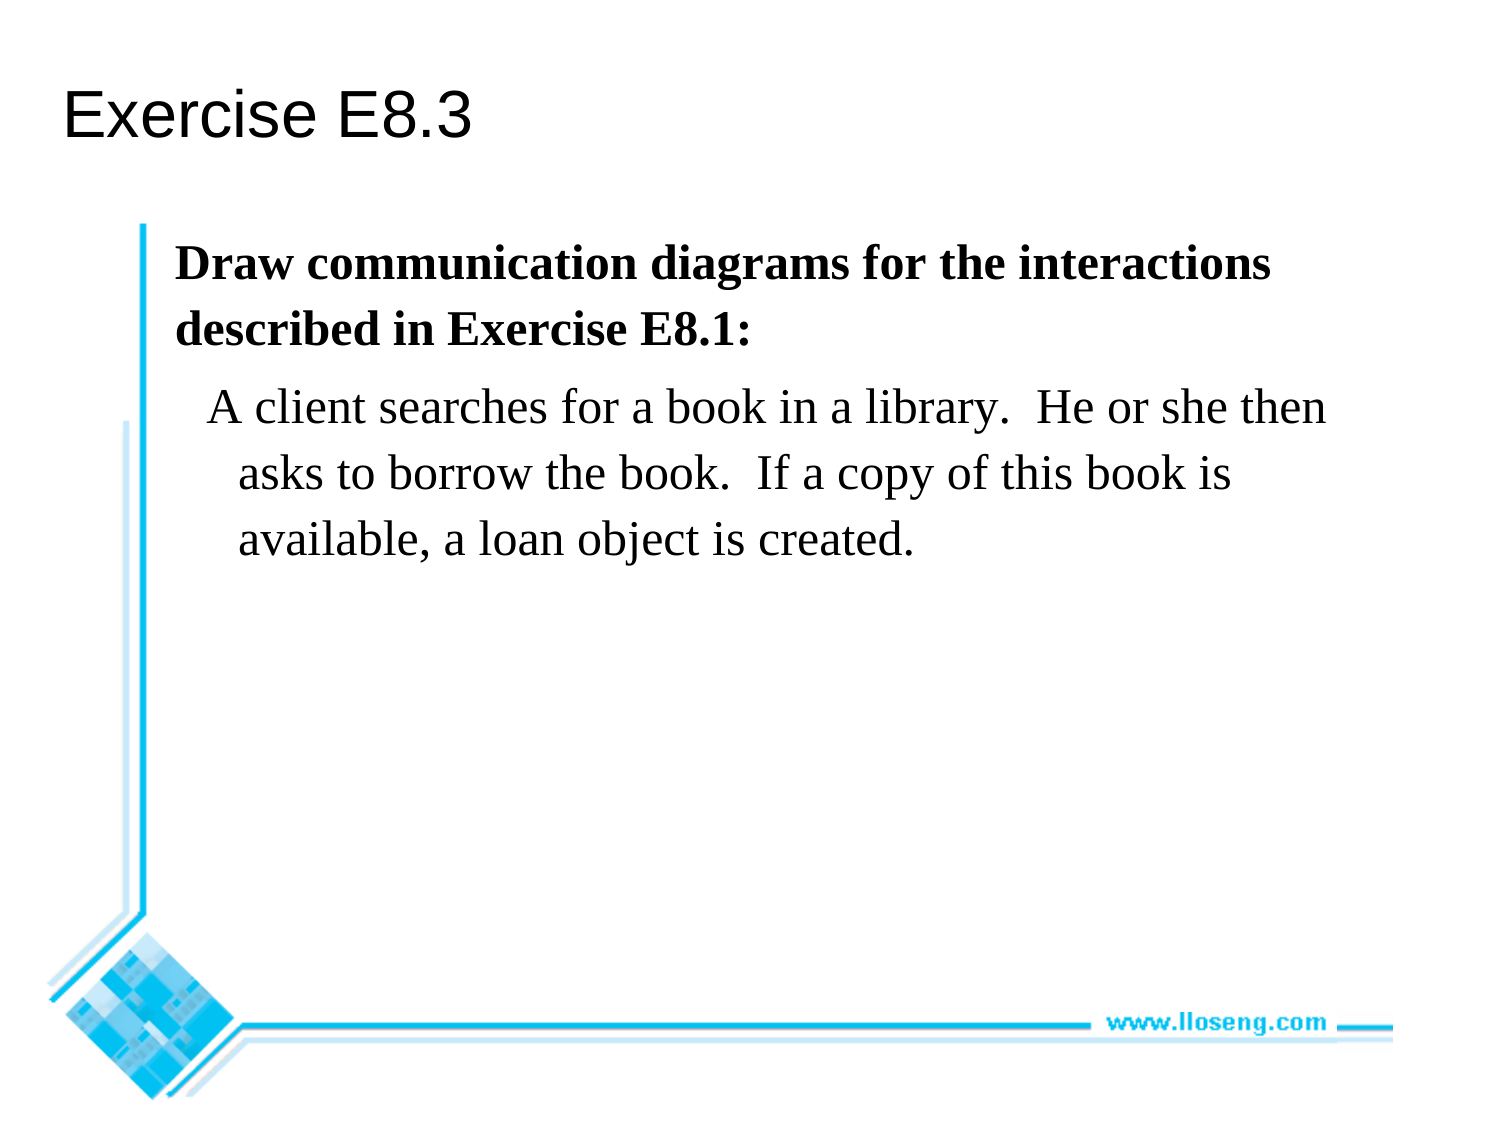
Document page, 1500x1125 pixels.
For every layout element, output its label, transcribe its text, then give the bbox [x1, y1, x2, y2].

title Exercise E8.3 [62, 37, 1413, 188]
picture [35, 212, 1393, 1102]
list Draw communication diagrams for the interactions described in Exercise E8.1: A client searches for a book in a library. He or she then asks to borrow the book. If a copy of this book is available, a loan object is created. [174, 224, 1413, 1013]
